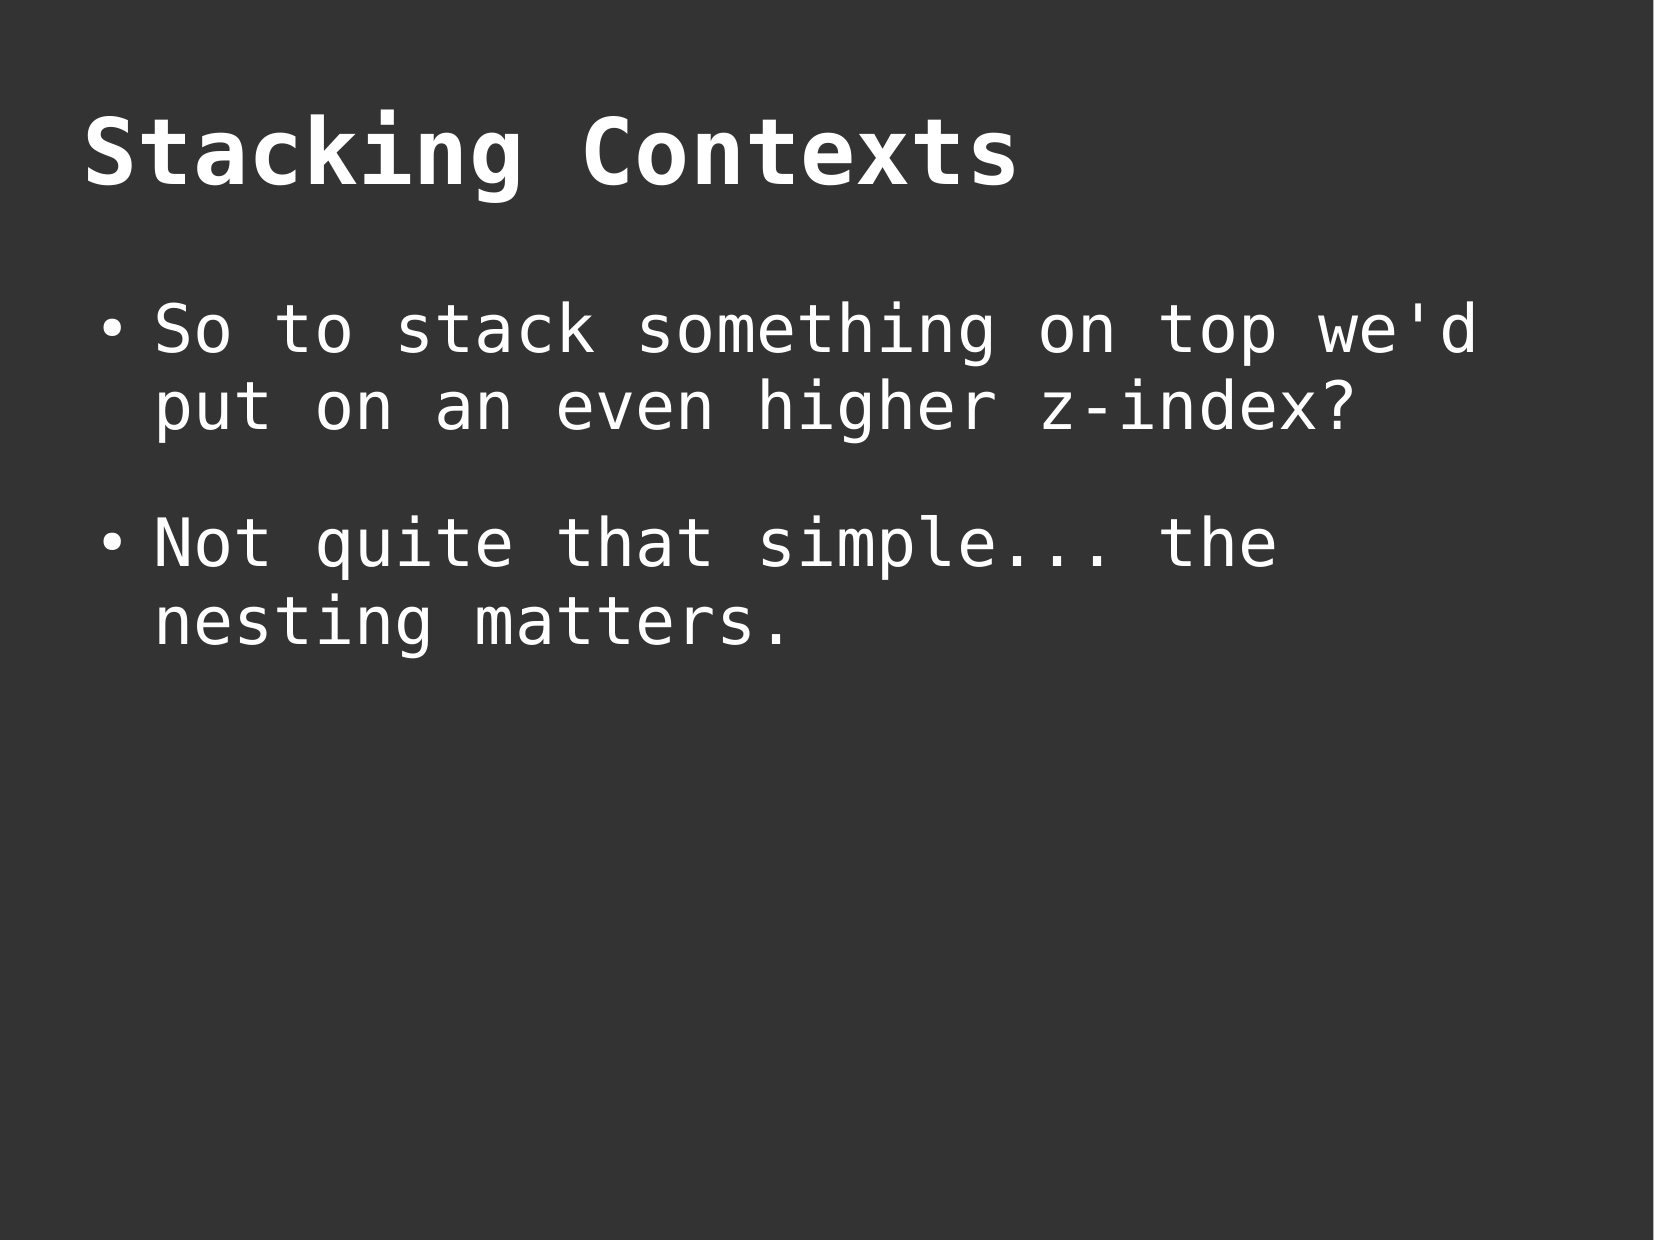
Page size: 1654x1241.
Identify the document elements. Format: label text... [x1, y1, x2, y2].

list So to stack something on top we'd put on an even higher z-index? Not quite that simple... the nesting matters. [82, 290, 1571, 1182]
title Stacking Contexts [82, 49, 1571, 257]
